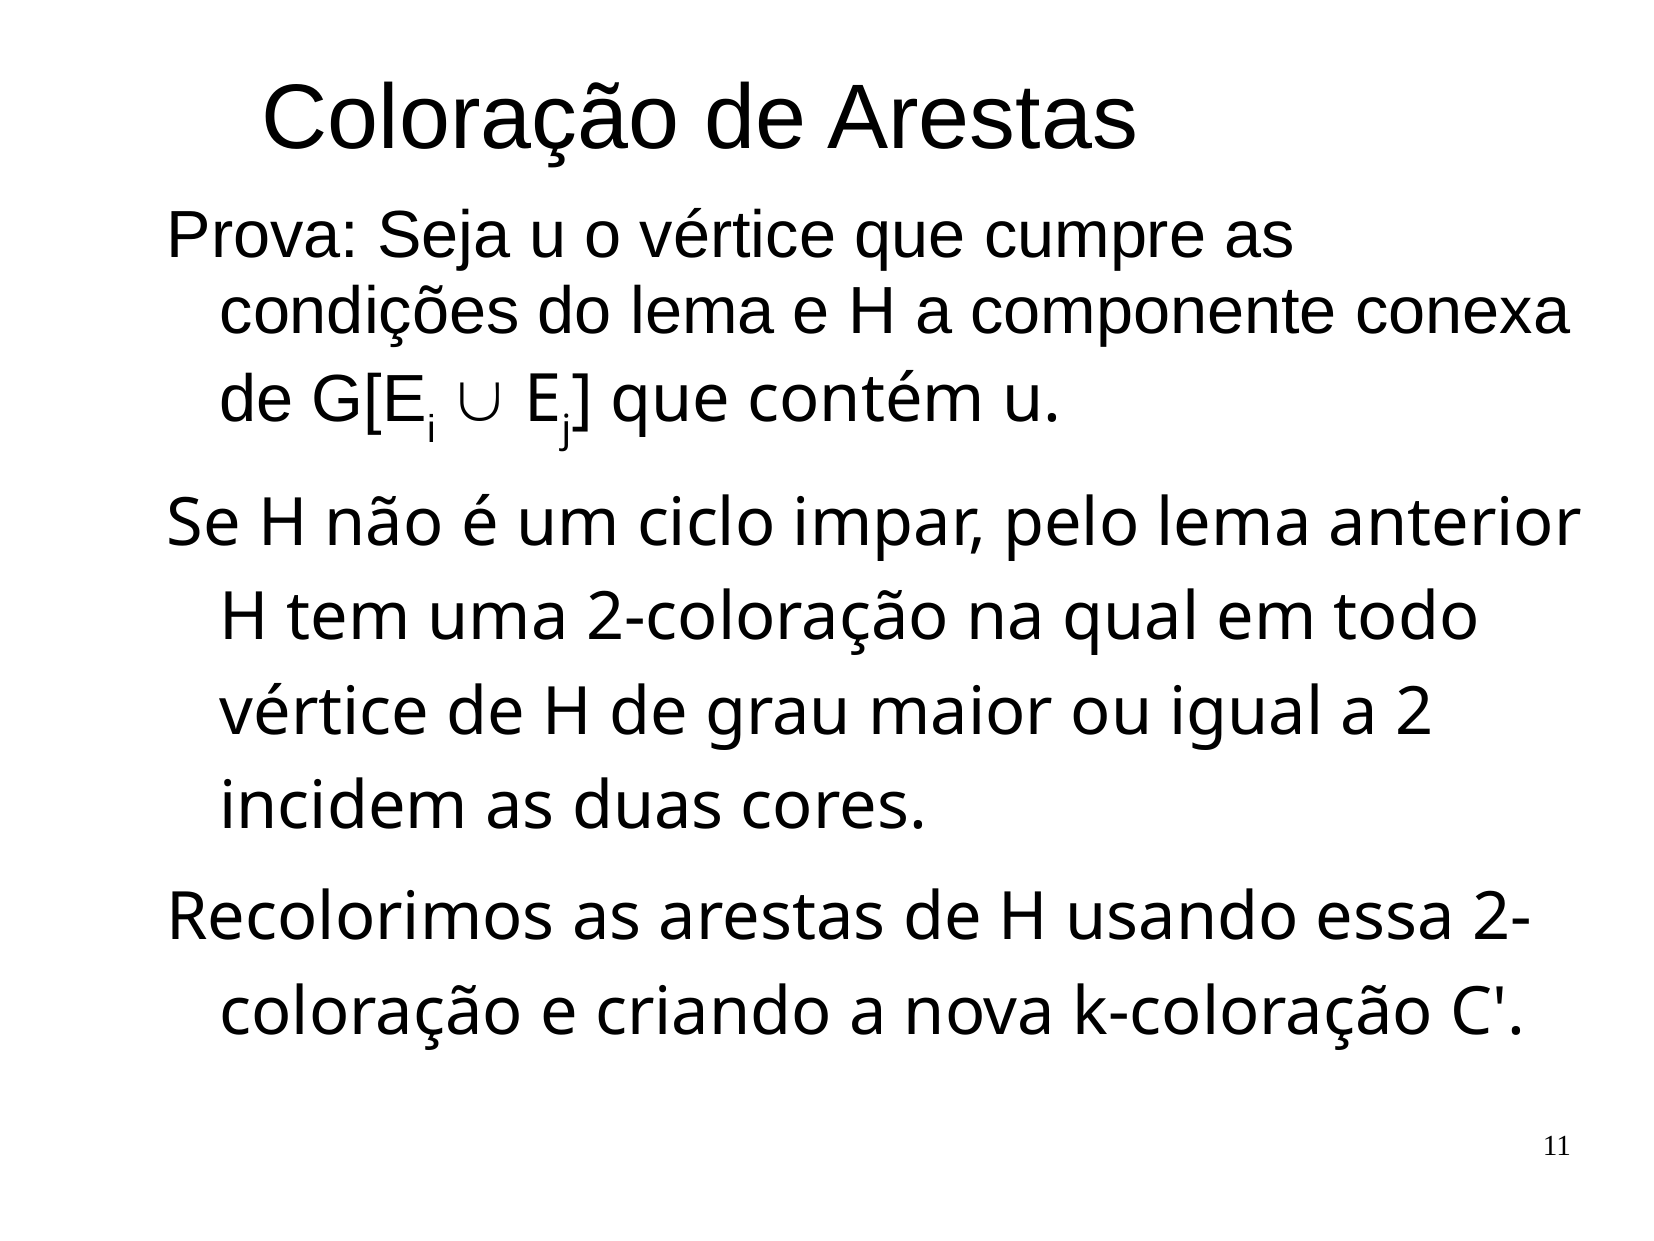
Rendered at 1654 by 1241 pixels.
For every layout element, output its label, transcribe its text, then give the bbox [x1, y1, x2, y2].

list Prova: Seja u o vértice que cumpre as condições do lema e H a componente conexa de G[Ei  Ej] que contém u. Se H não é um ciclo impar, pelo lema anterior H tem uma 2-coloração na qual em todo vértice de H de grau maior ou igual a 2 incidem as duas cores. Recolorimos as arestas de H usando essa 2-coloração e criando a nova k-coloração C'. [148, 195, 1595, 1162]
title Coloração de Arestas [261, 58, 1433, 173]
